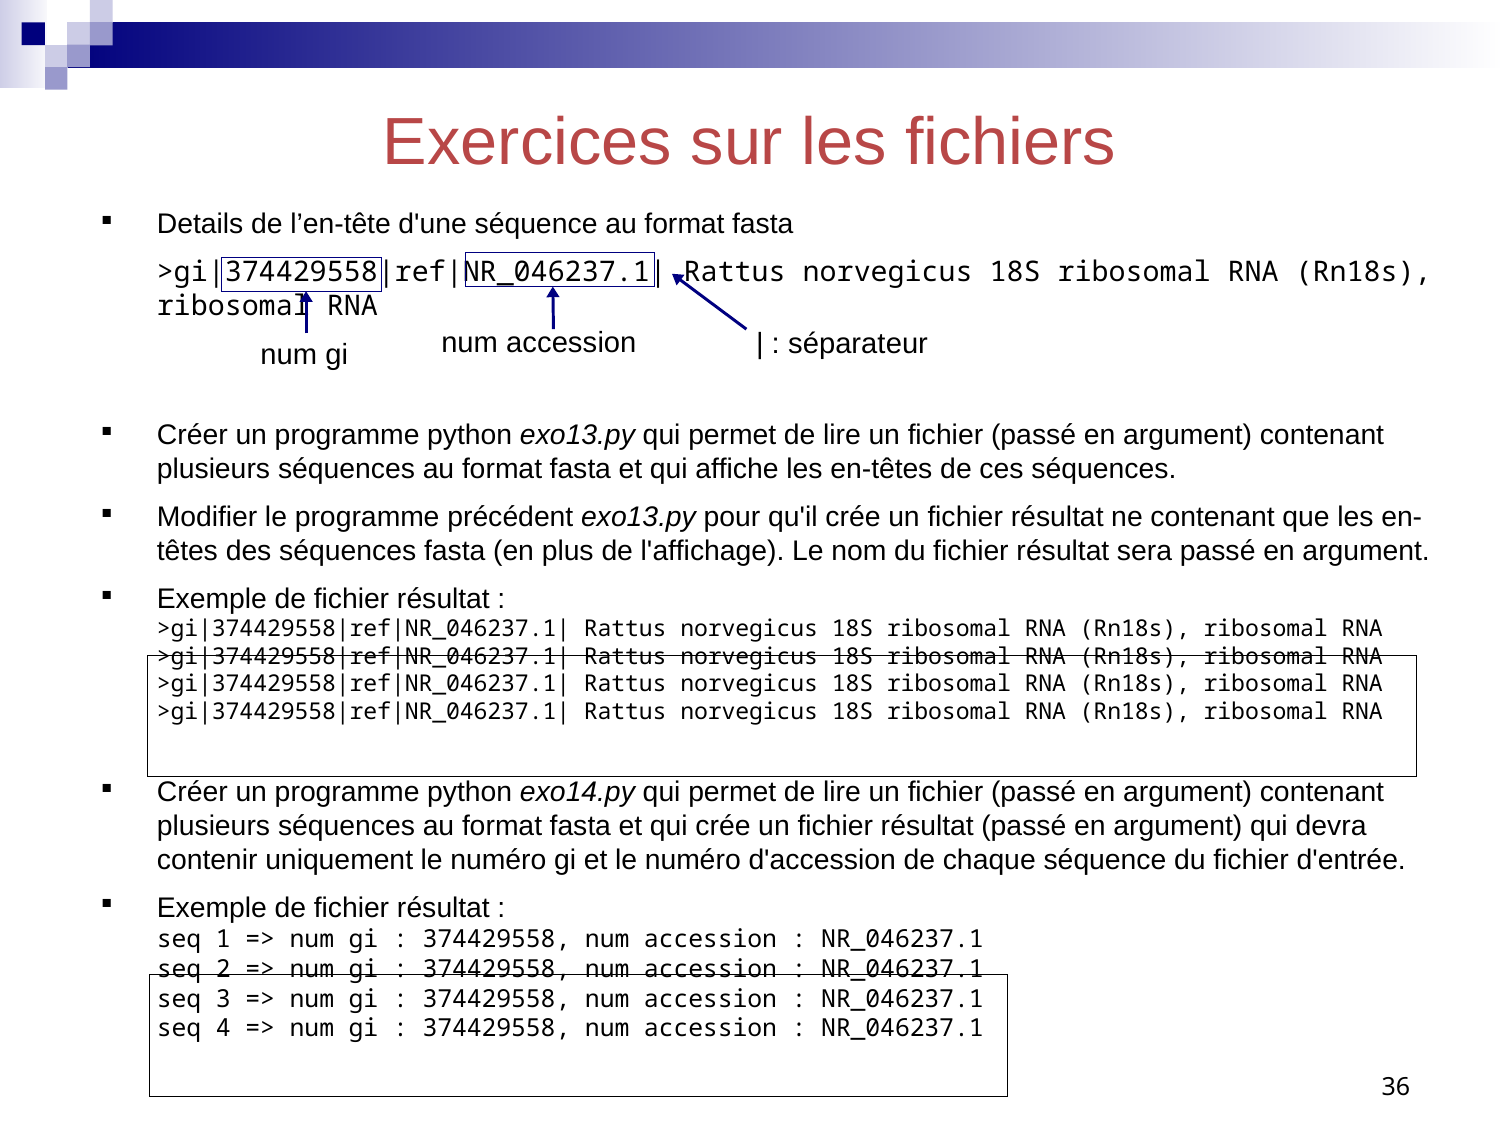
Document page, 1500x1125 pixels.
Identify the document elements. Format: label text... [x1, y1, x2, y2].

list Details de l’en-tête d'une séquence au format fasta >gi|374429558|ref|NR_046237.1| Rattus norvegicus 18S ribosomal RNA (Rn18s), ribosomal RNA Créer un programme python exo13.py qui permet de lire un fichier (passé en argument) contenant plusieurs séquences au format fasta et qui affiche les en-têtes de ces séquences. Modifier le programme précédent exo13.py pour qu'il crée un fichier résultat ne contenant que les en-têtes des séquences fasta (en plus de l'affichage). Le nom du fichier résultat sera passé en argument. Exemple de fichier résultat : >gi|374429558|ref|NR_046237.1| Rattus norvegicus 18S ribosomal RNA (Rn18s), ribosomal RNA >gi|374429558|ref|NR_046237.1| Rattus norvegicus 18S ribosomal RNA (Rn18s), ribosomal RNA >gi|374429558|ref|NR_046237.1| Rattus norvegicus 18S ribosomal RNA (Rn18s), ribosomal RNA >gi|374429558|ref|NR_046237.1| Rattus norvegicus 18S ribosomal RNA (Rn18s), ribosomal RNA Créer un programme python exo14.py qui permet de lire un fichier (passé en argument) contenant plusieurs séquences au format fasta et qui crée un fichier résultat (passé en argument) qui devra contenir uniquement le numéro gi et le numéro d'accession de chaque séquence du fichier d'entrée. Exemple de fichier résultat : seq 1 => num gi : 374429558, num accession : NR_046237.1 seq 2 => num gi : 374429558, num accession : NR_046237.1 seq 3 => num gi : 374429558, num accession : NR_046237.1 seq 4 => num gi : 374429558, num accession : NR_046237.1 [86, 197, 1448, 1107]
text_box num gi [245, 327, 364, 378]
text_box num accession [426, 316, 652, 367]
text_box | : séparateur [741, 317, 952, 368]
title Exercices sur les fichiers [75, 69, 1426, 207]
